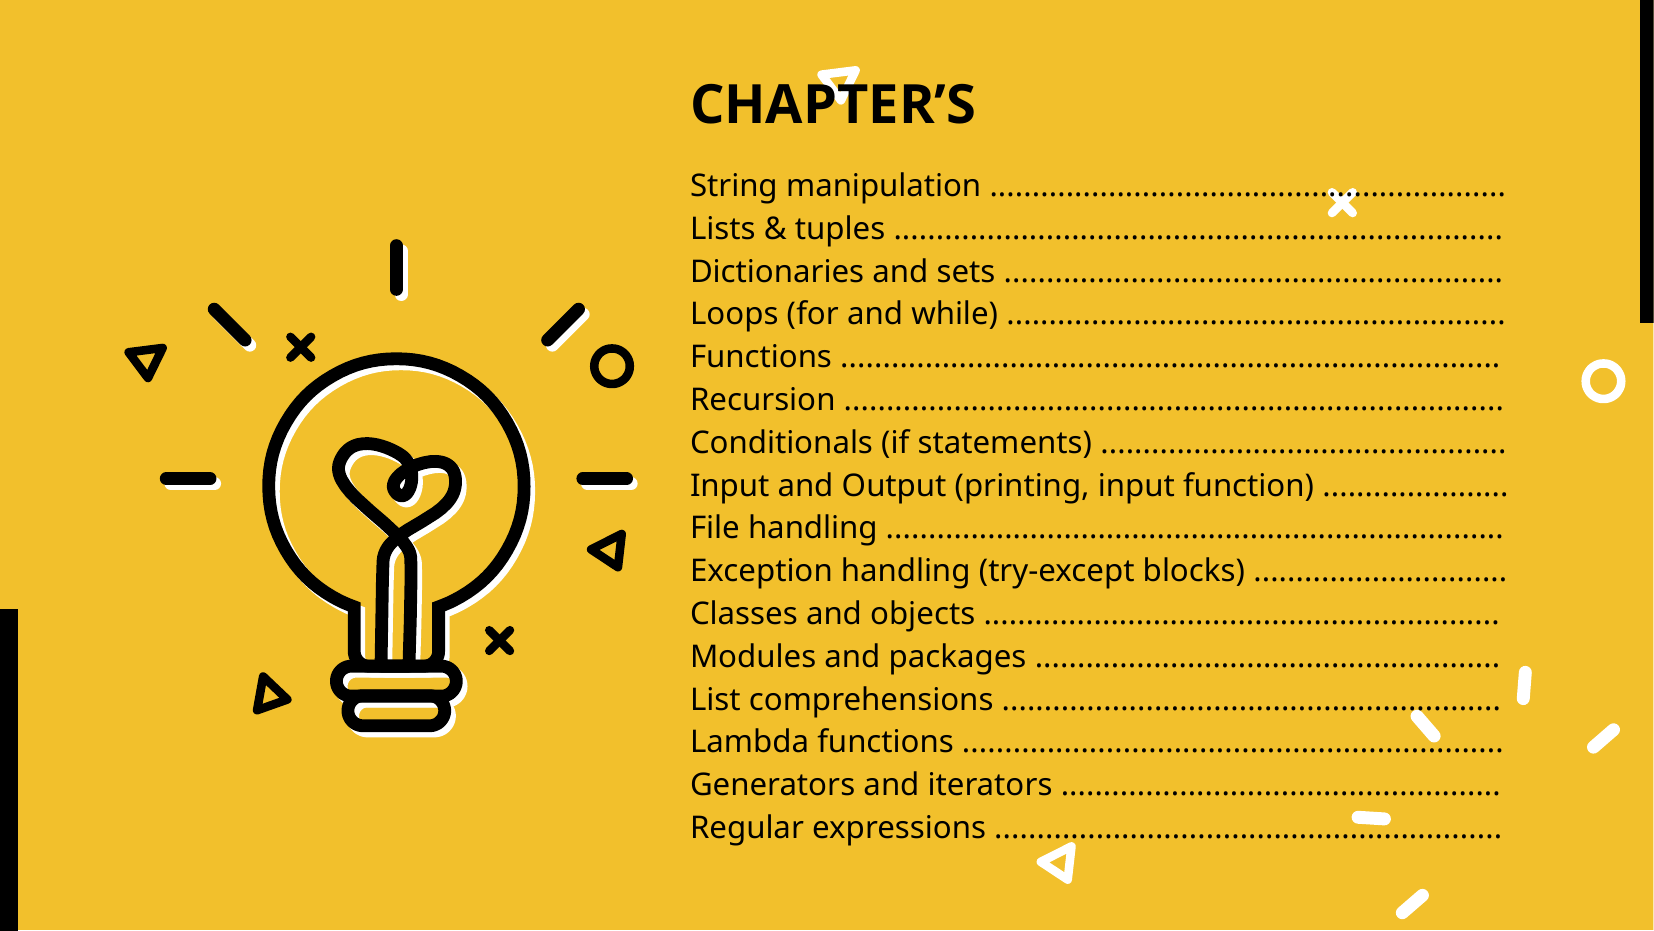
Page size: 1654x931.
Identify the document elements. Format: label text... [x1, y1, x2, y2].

title String manipulation ............................................................. Lists & tuples ........................................................................ Dictionaries and sets ........................................................... Loops (for and while) ........................................................... Functions .............................................................................. Recursion .............................................................................. Conditionals (if statements) ................................................ Input and Output (printing, input function) ...................... File handling ......................................................................... Exception handling (try-except blocks) .............................. Classes and objects ............................................................. Modules and packages ....................................................... List comprehensions ........................................................... Lambda functions ................................................................ Generators and iterators .................................................... Regular expressions ............................................................ [690, 0, 1654, 931]
